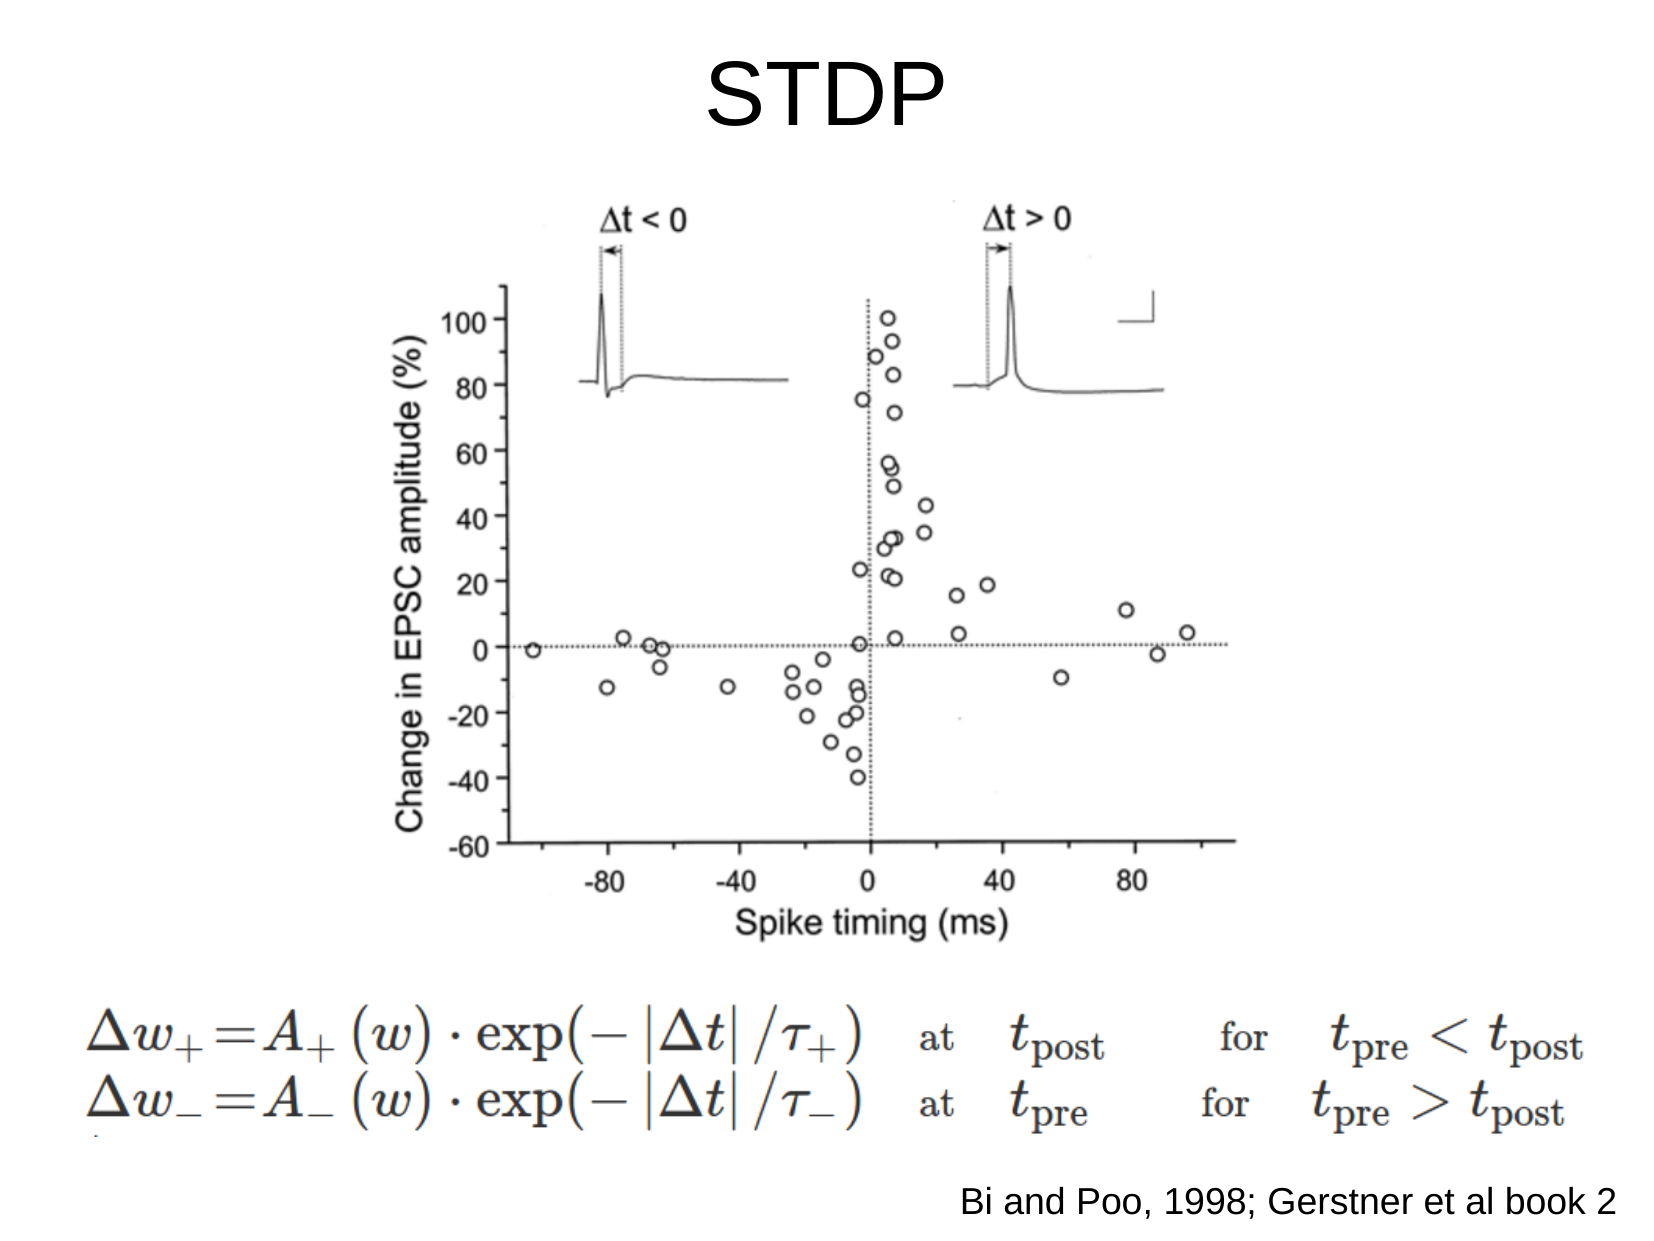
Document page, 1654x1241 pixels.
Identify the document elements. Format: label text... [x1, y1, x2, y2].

picture [375, 190, 1251, 951]
picture [59, 978, 1598, 1137]
title STDP [82, 0, 1571, 198]
text_box Bi and Poo, 1998; Gerstner et al book 2 [945, 1173, 1633, 1231]
